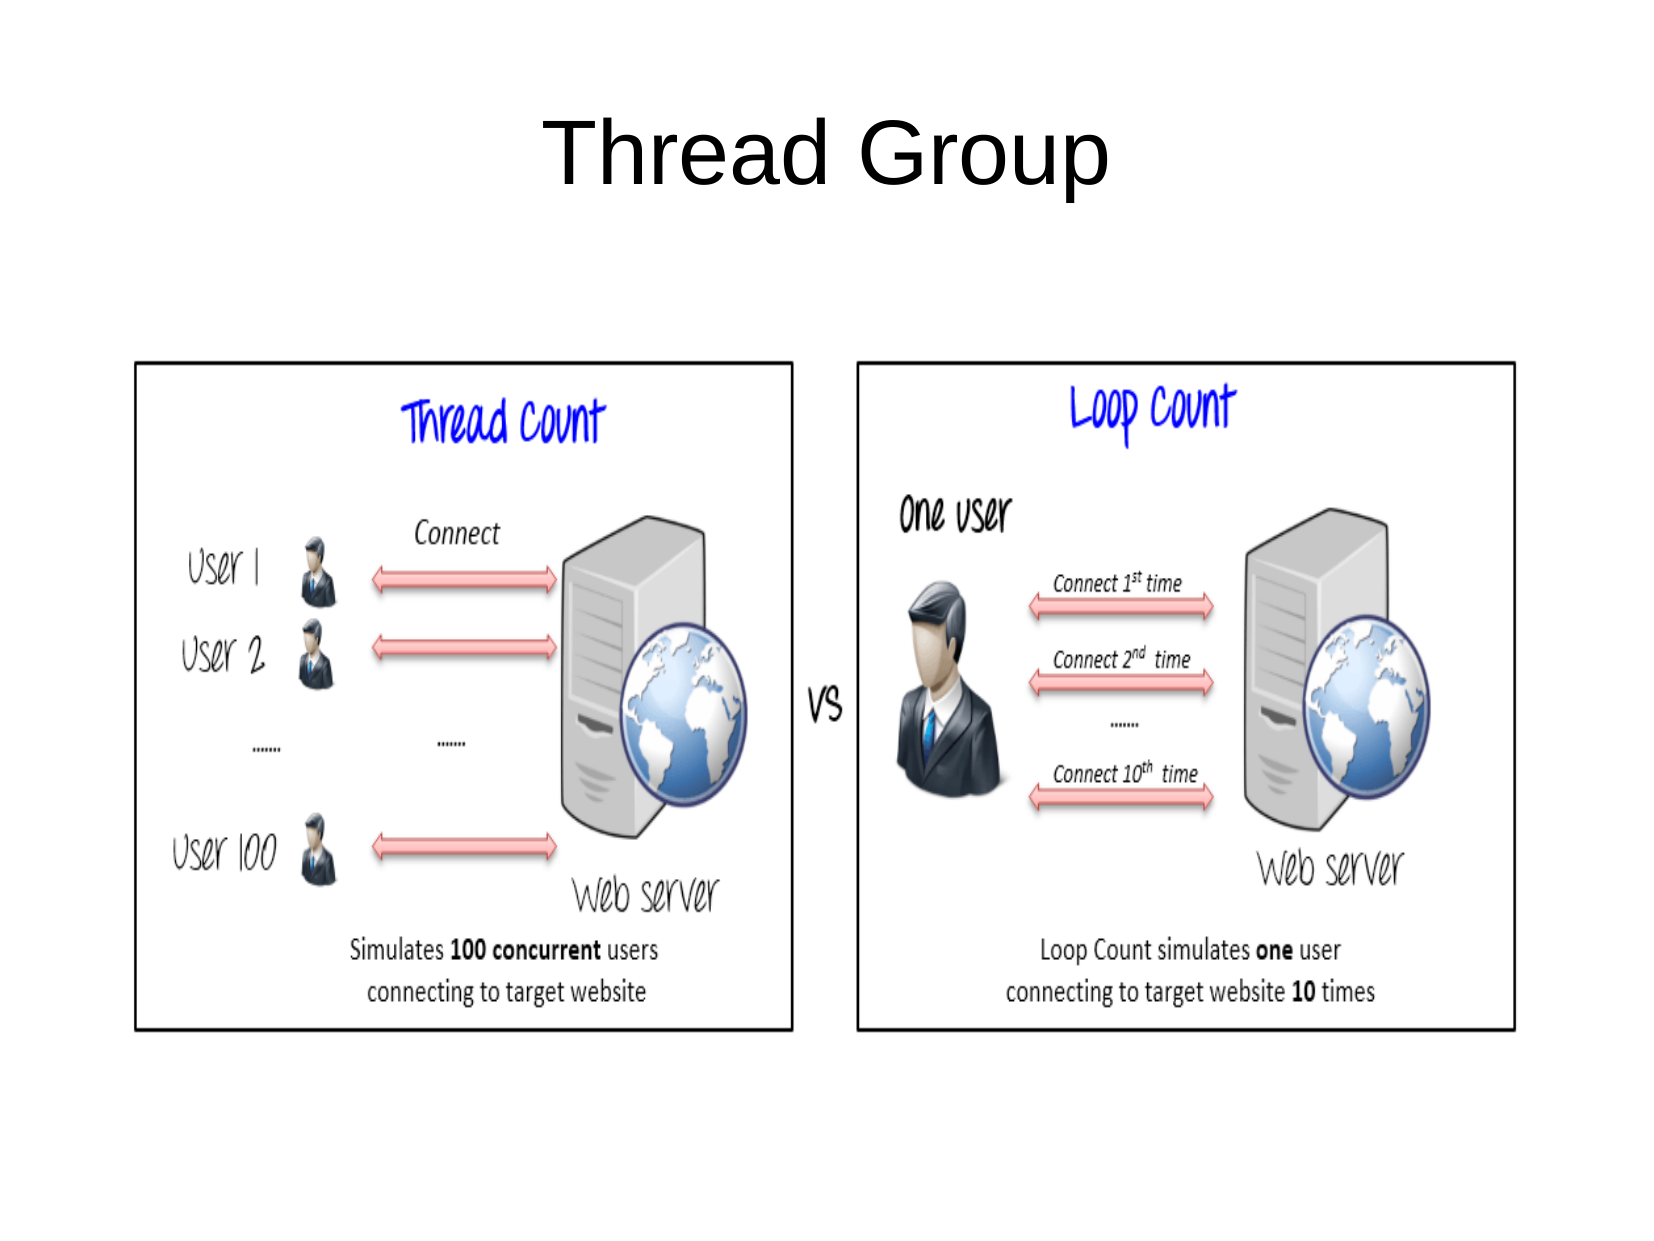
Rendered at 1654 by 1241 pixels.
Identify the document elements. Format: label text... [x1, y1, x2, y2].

title Thread Group [82, 49, 1571, 257]
picture [129, 354, 1524, 1040]
